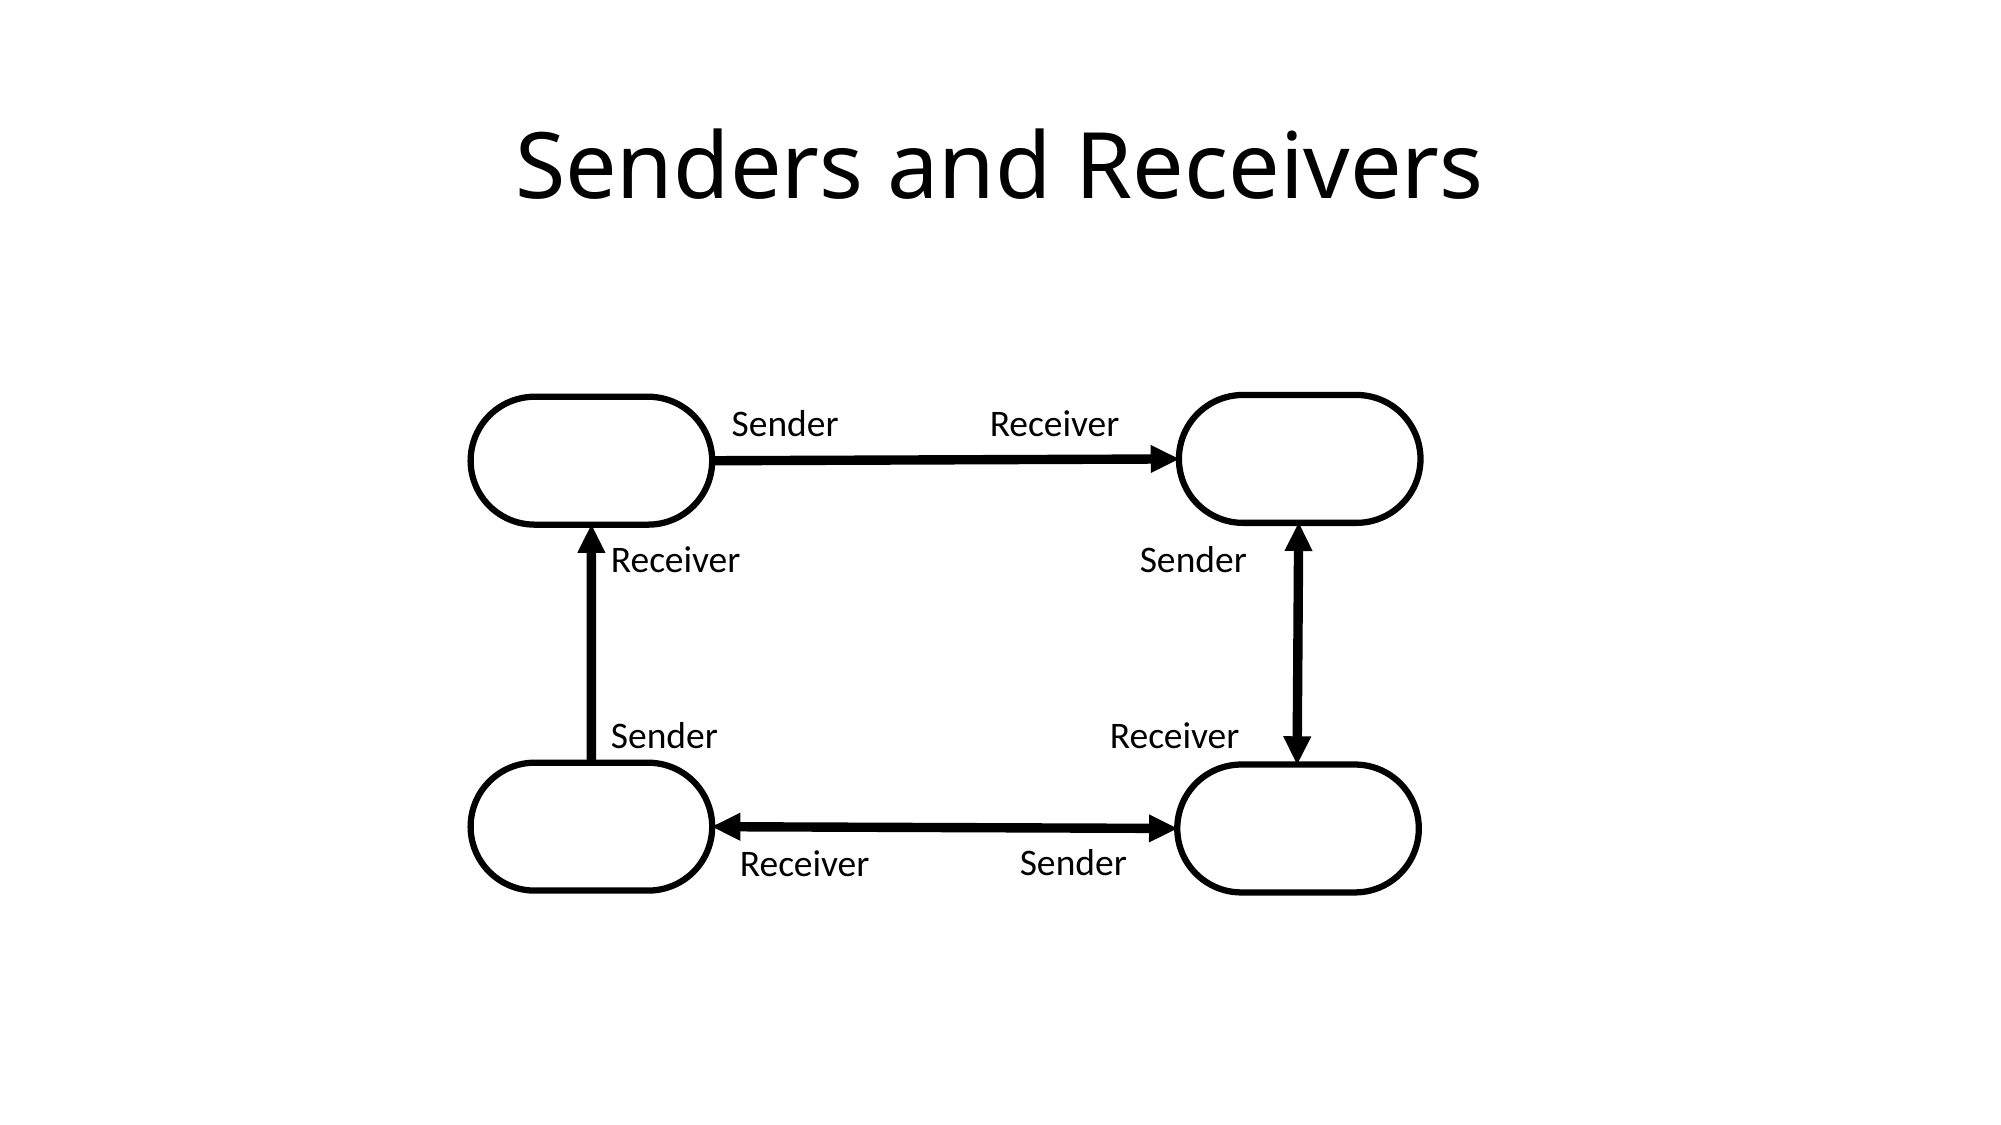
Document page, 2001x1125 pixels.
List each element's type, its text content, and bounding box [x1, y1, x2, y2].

text_box Sender [716, 391, 900, 452]
text_box Receiver [1094, 703, 1295, 764]
text_box Receiver [725, 831, 930, 892]
text_box Sender [596, 703, 781, 809]
text_box Sender [1125, 528, 1294, 633]
text_box Receiver [596, 528, 796, 588]
text_box Receiver [975, 391, 1181, 452]
title Senders and Receivers [137, 59, 1863, 278]
text_box Sender [1005, 830, 1173, 935]
